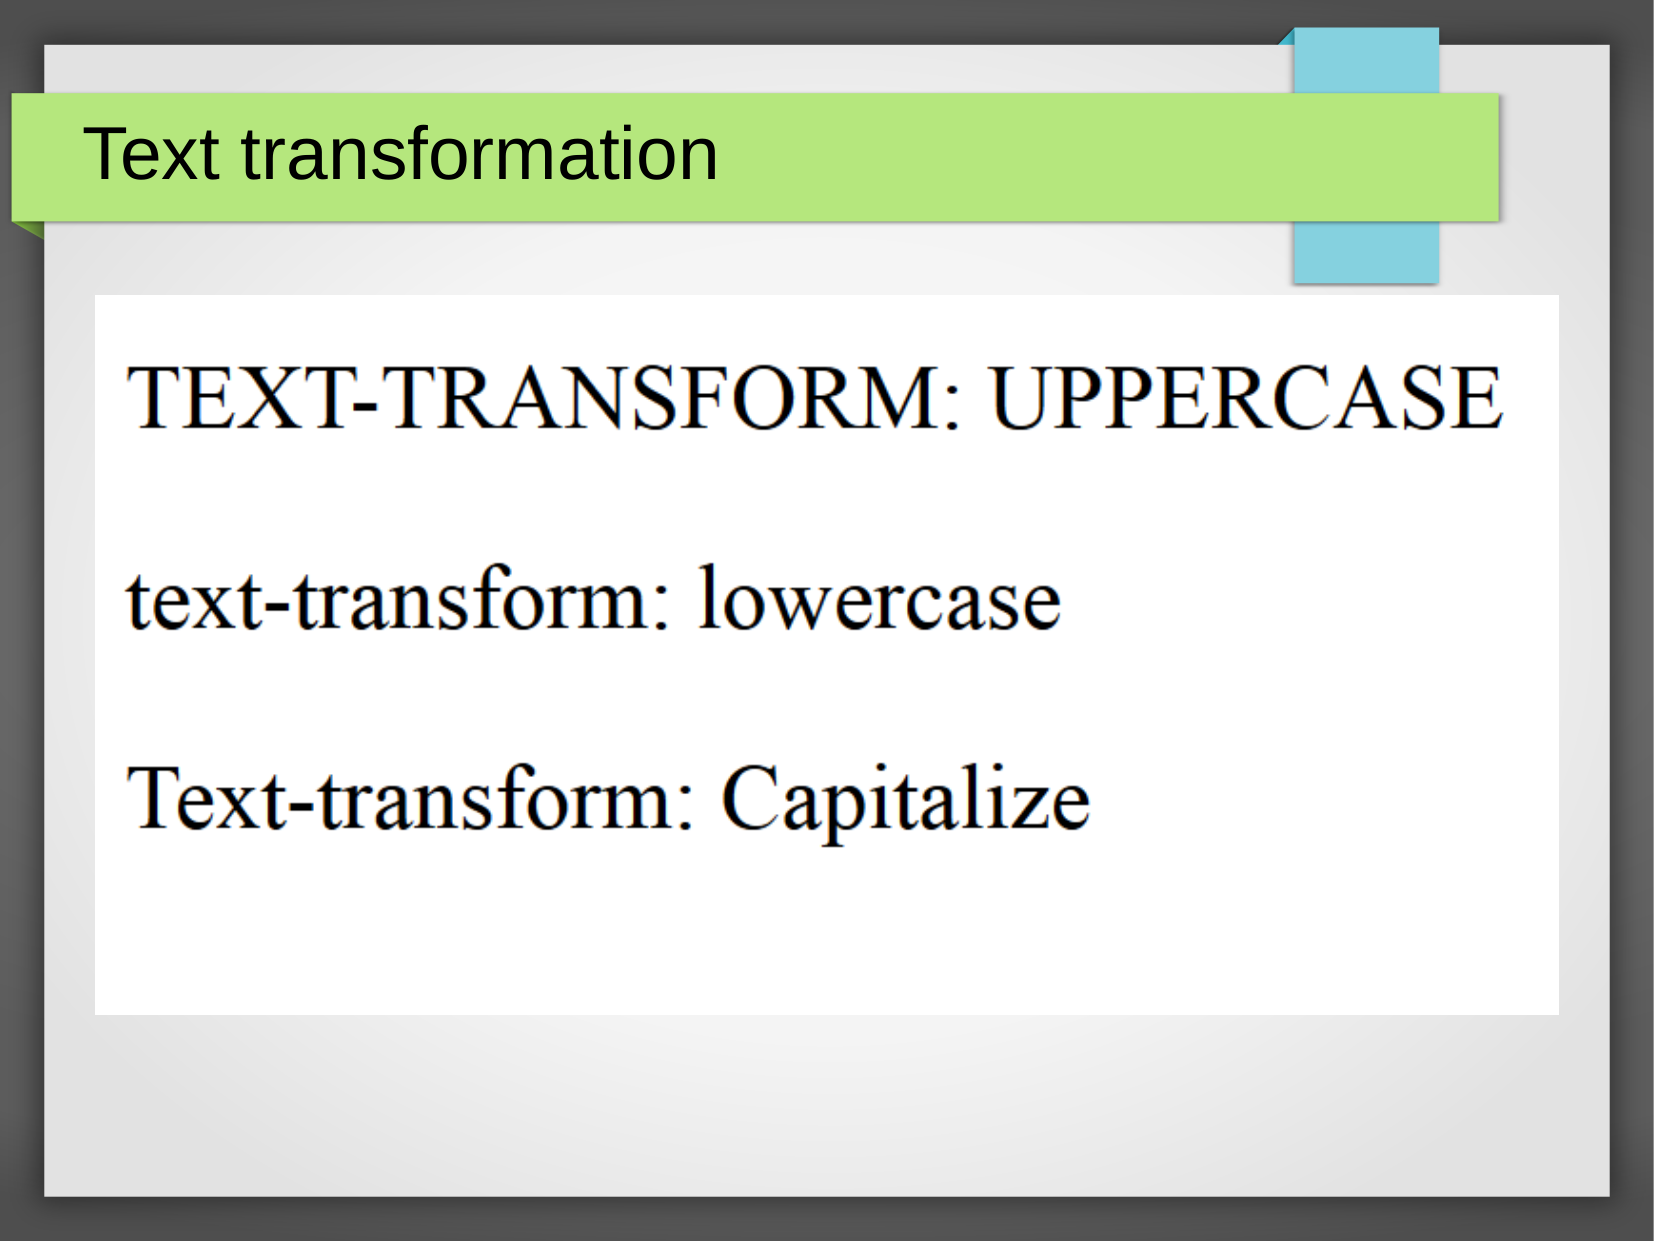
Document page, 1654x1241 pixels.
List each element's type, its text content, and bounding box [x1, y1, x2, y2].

picture [0, 0, 1654, 1241]
title Text transformation [82, 94, 1264, 213]
